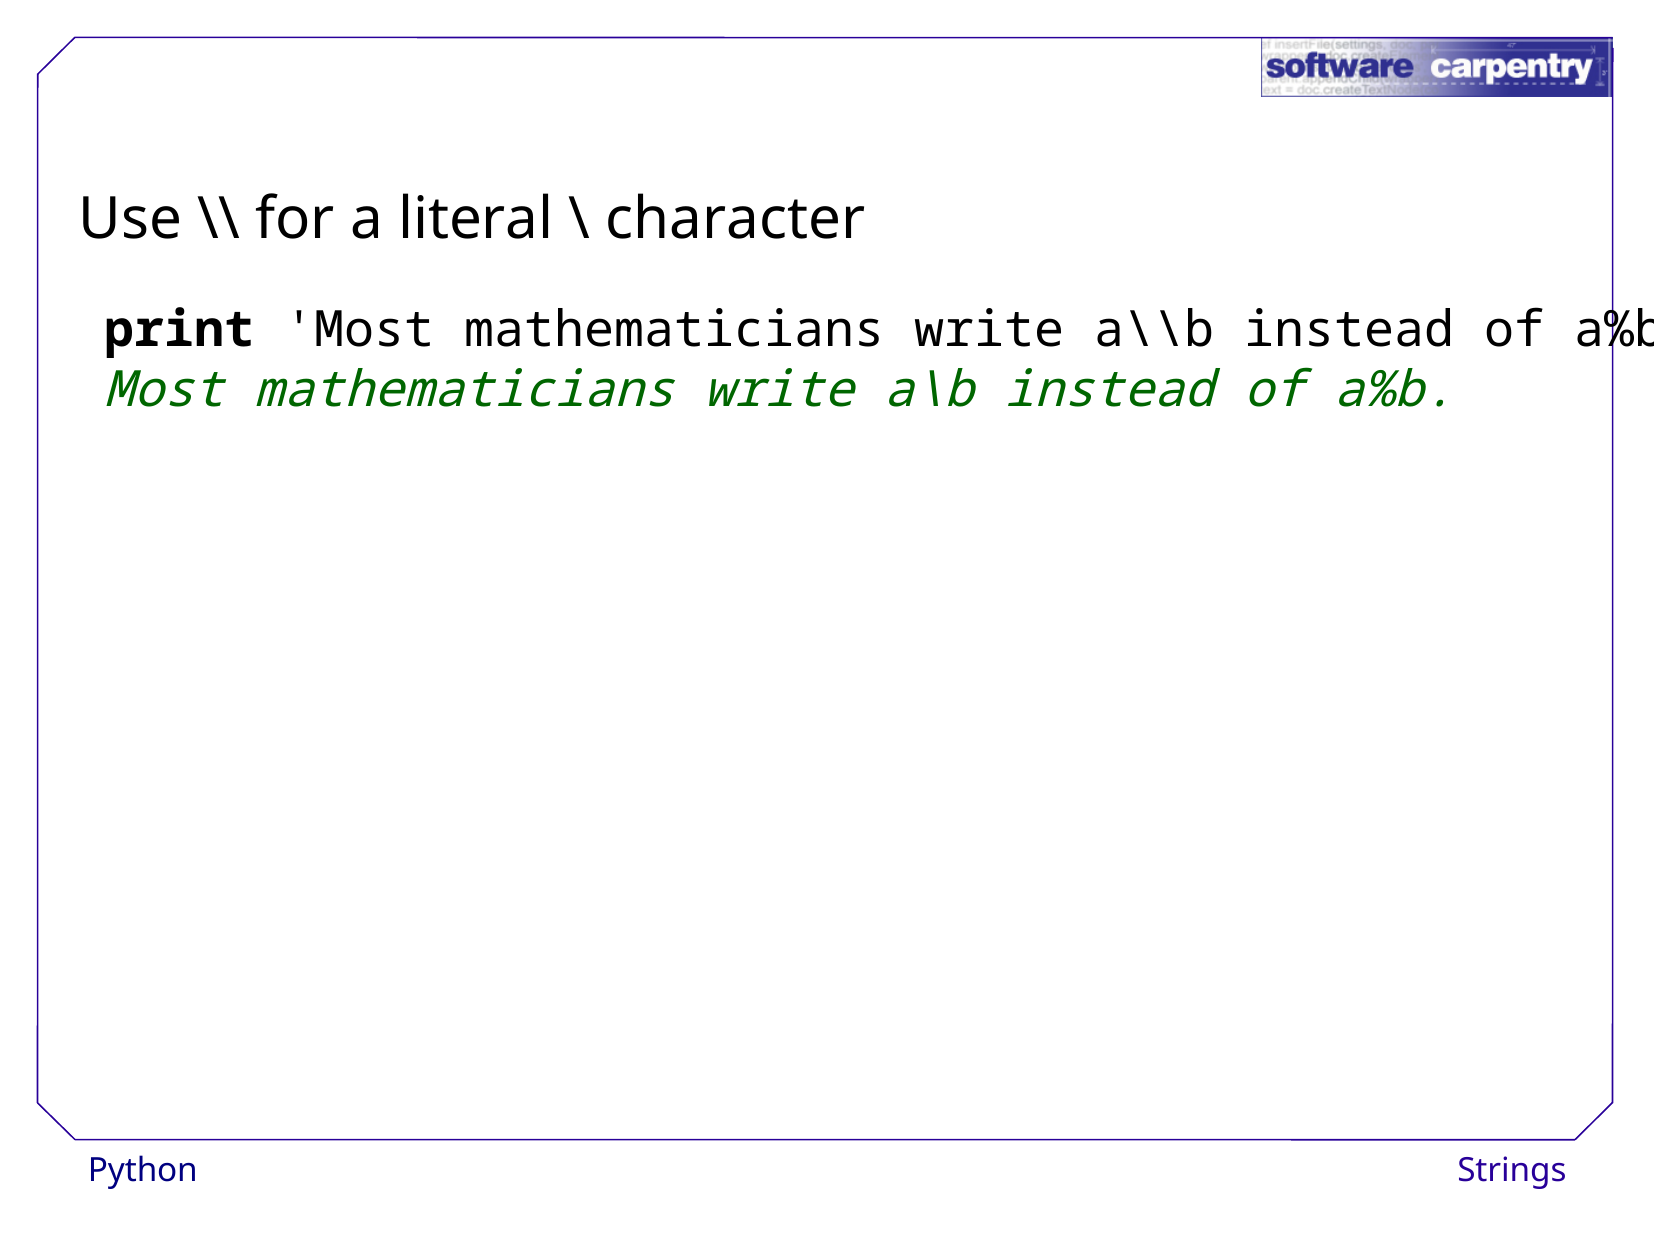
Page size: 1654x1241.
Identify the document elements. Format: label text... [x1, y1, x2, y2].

text_box print 'Most mathematicians write a\\b instead of a%b.' Most mathematicians write a\b instead of a%b. [89, 289, 1593, 451]
picture [1261, 39, 1613, 97]
text_box Use \\ for a literal \ character [63, 138, 1031, 259]
